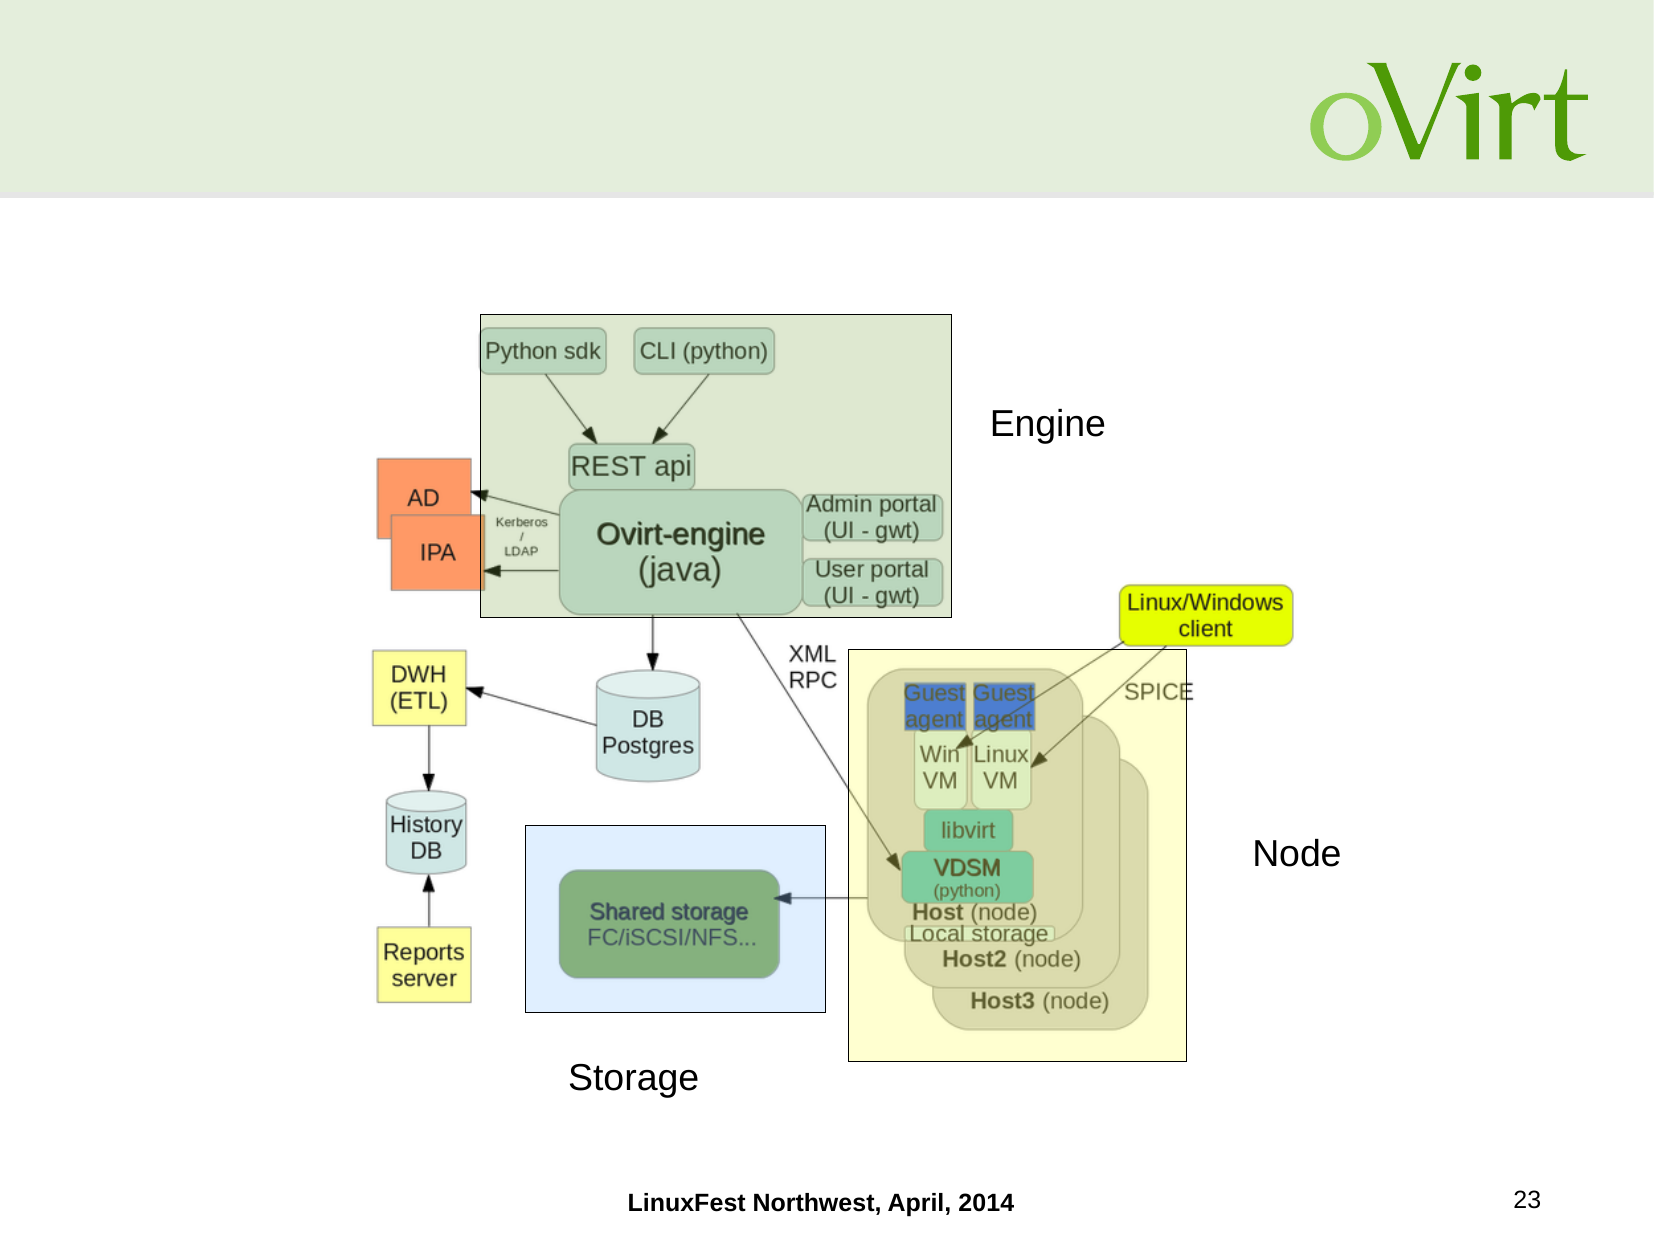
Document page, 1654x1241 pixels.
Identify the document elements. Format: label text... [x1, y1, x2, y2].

text_box Node [1237, 825, 1357, 882]
text_box Engine [975, 394, 1121, 452]
text_box [848, 649, 1187, 1062]
text_box Storage [553, 1049, 714, 1107]
text_box [525, 825, 826, 1013]
text_box [480, 314, 952, 618]
picture [317, 244, 1344, 1039]
